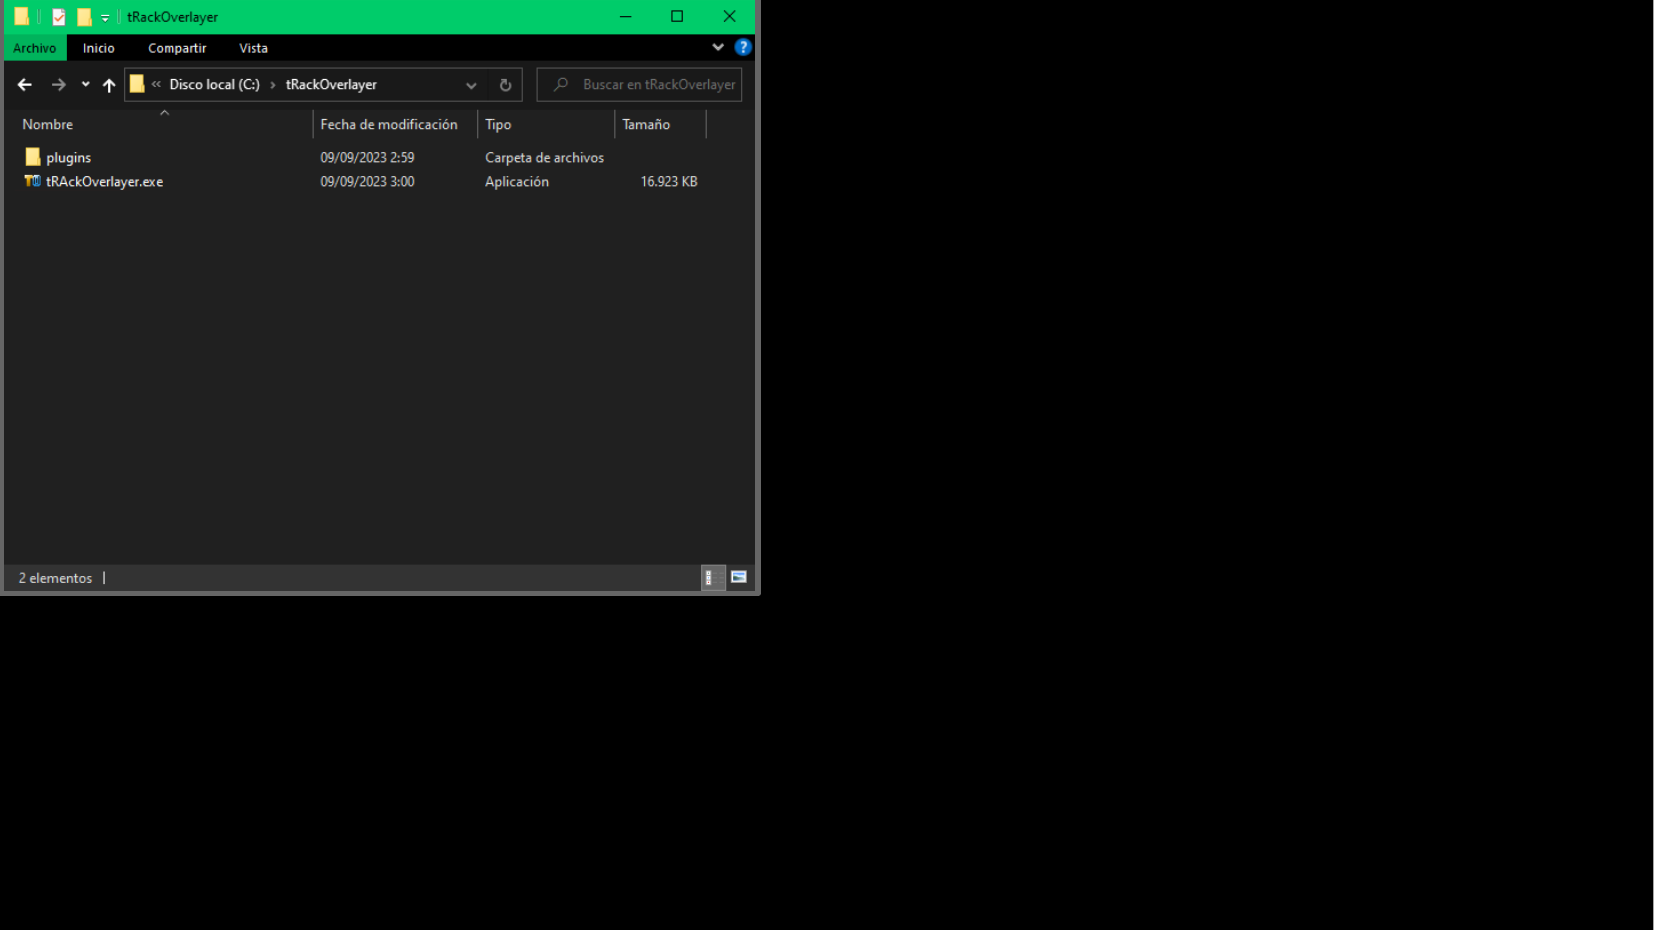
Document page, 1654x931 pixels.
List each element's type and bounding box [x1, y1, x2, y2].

picture [3, 0, 756, 591]
